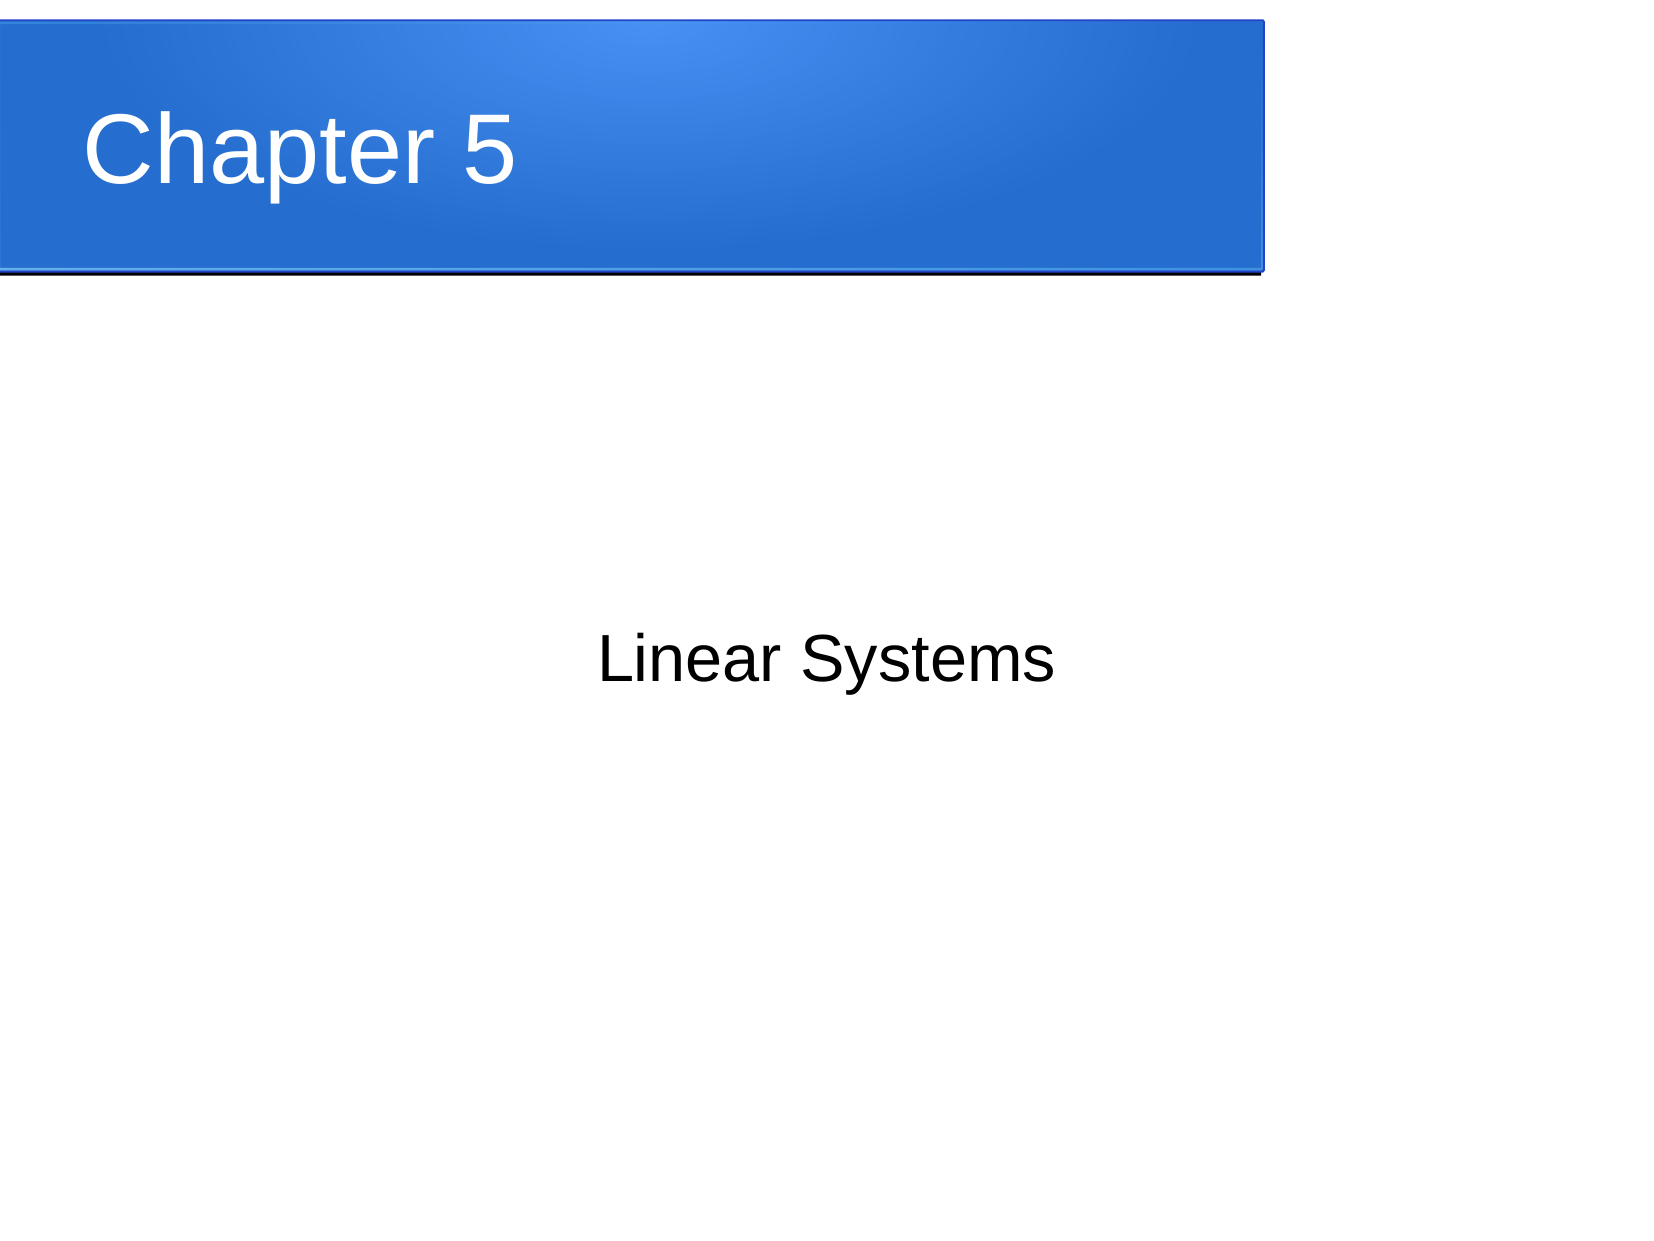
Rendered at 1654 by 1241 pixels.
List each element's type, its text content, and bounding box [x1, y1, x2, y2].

title Chapter 5 [82, 47, 1235, 252]
subtitle Linear Systems [82, 299, 1571, 1019]
